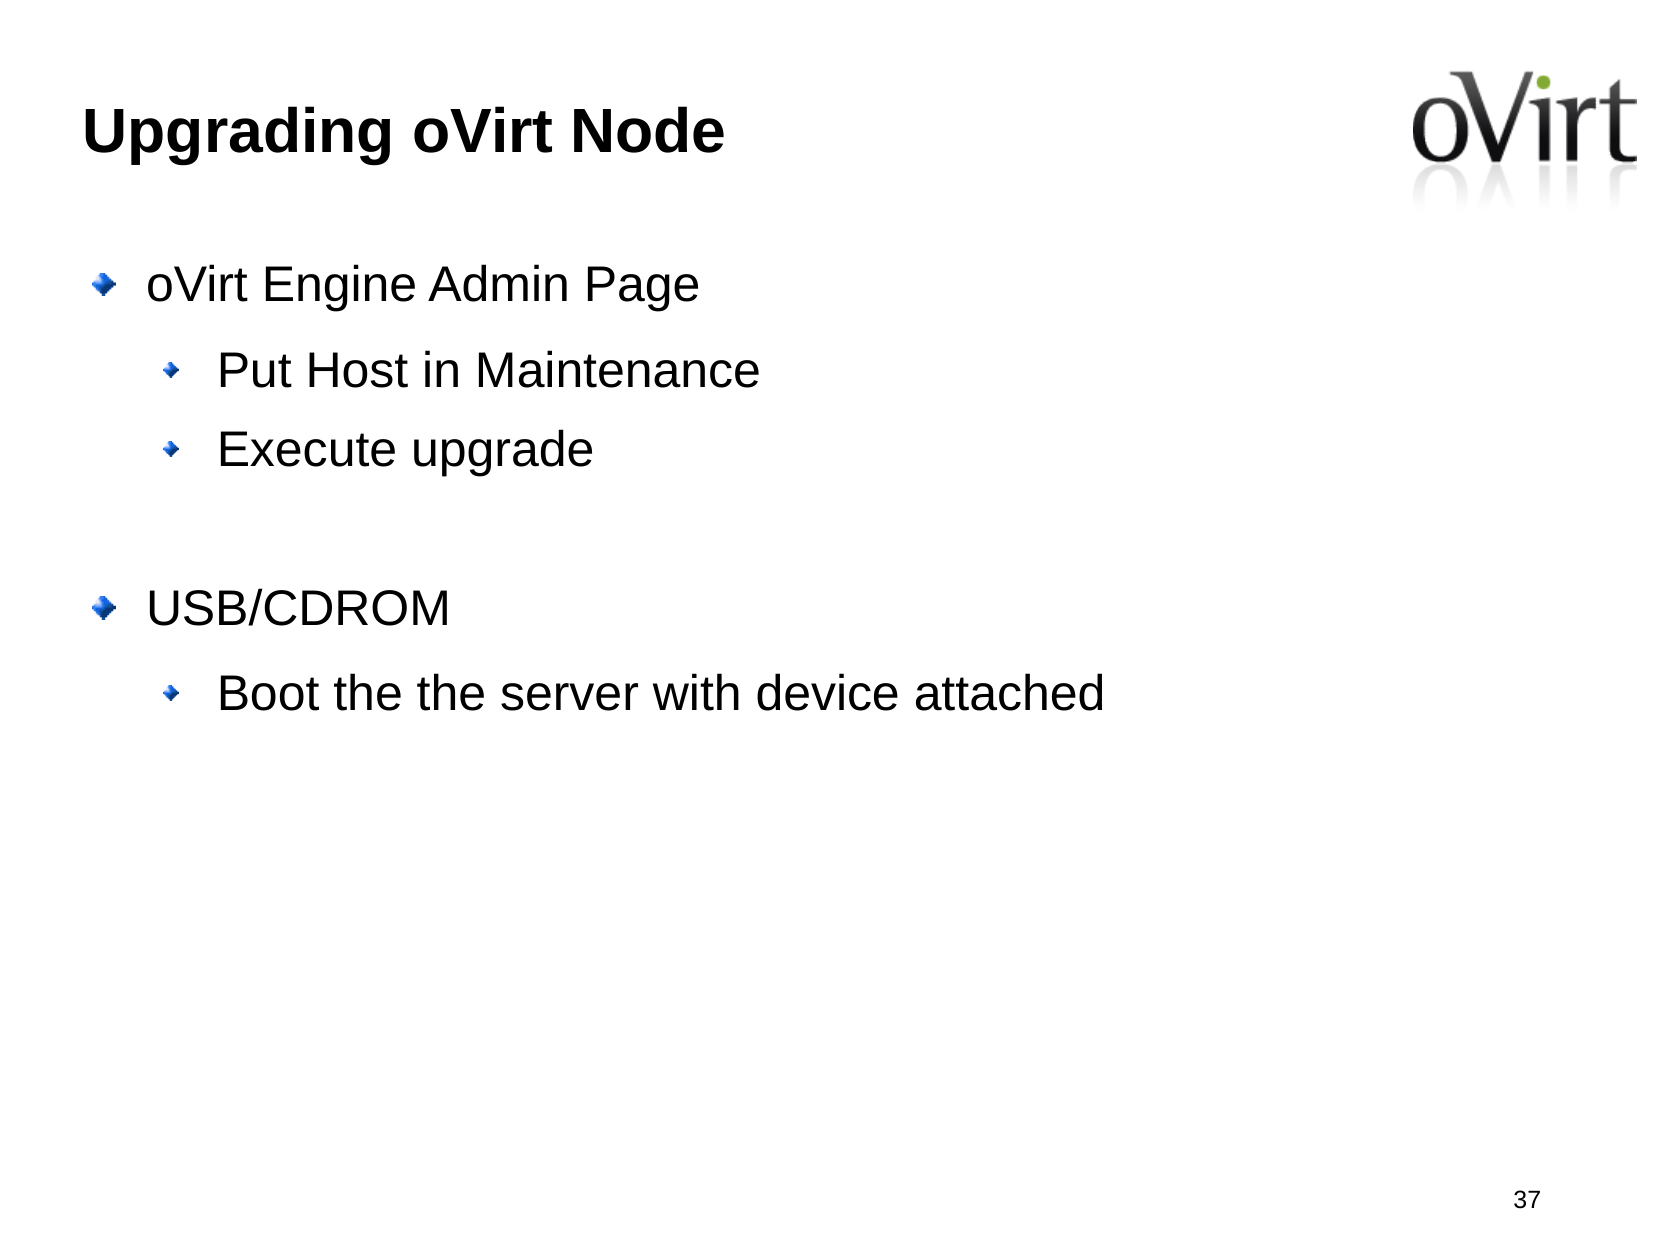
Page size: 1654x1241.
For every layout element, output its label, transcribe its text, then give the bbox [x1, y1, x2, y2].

picture [1413, 63, 1637, 212]
list oVirt Engine Admin Page Put Host in Maintenance Execute upgrade USB/CDROM Boot the the server with device attached [75, 256, 1564, 1202]
title Upgrading oVirt Node [82, 37, 1378, 226]
